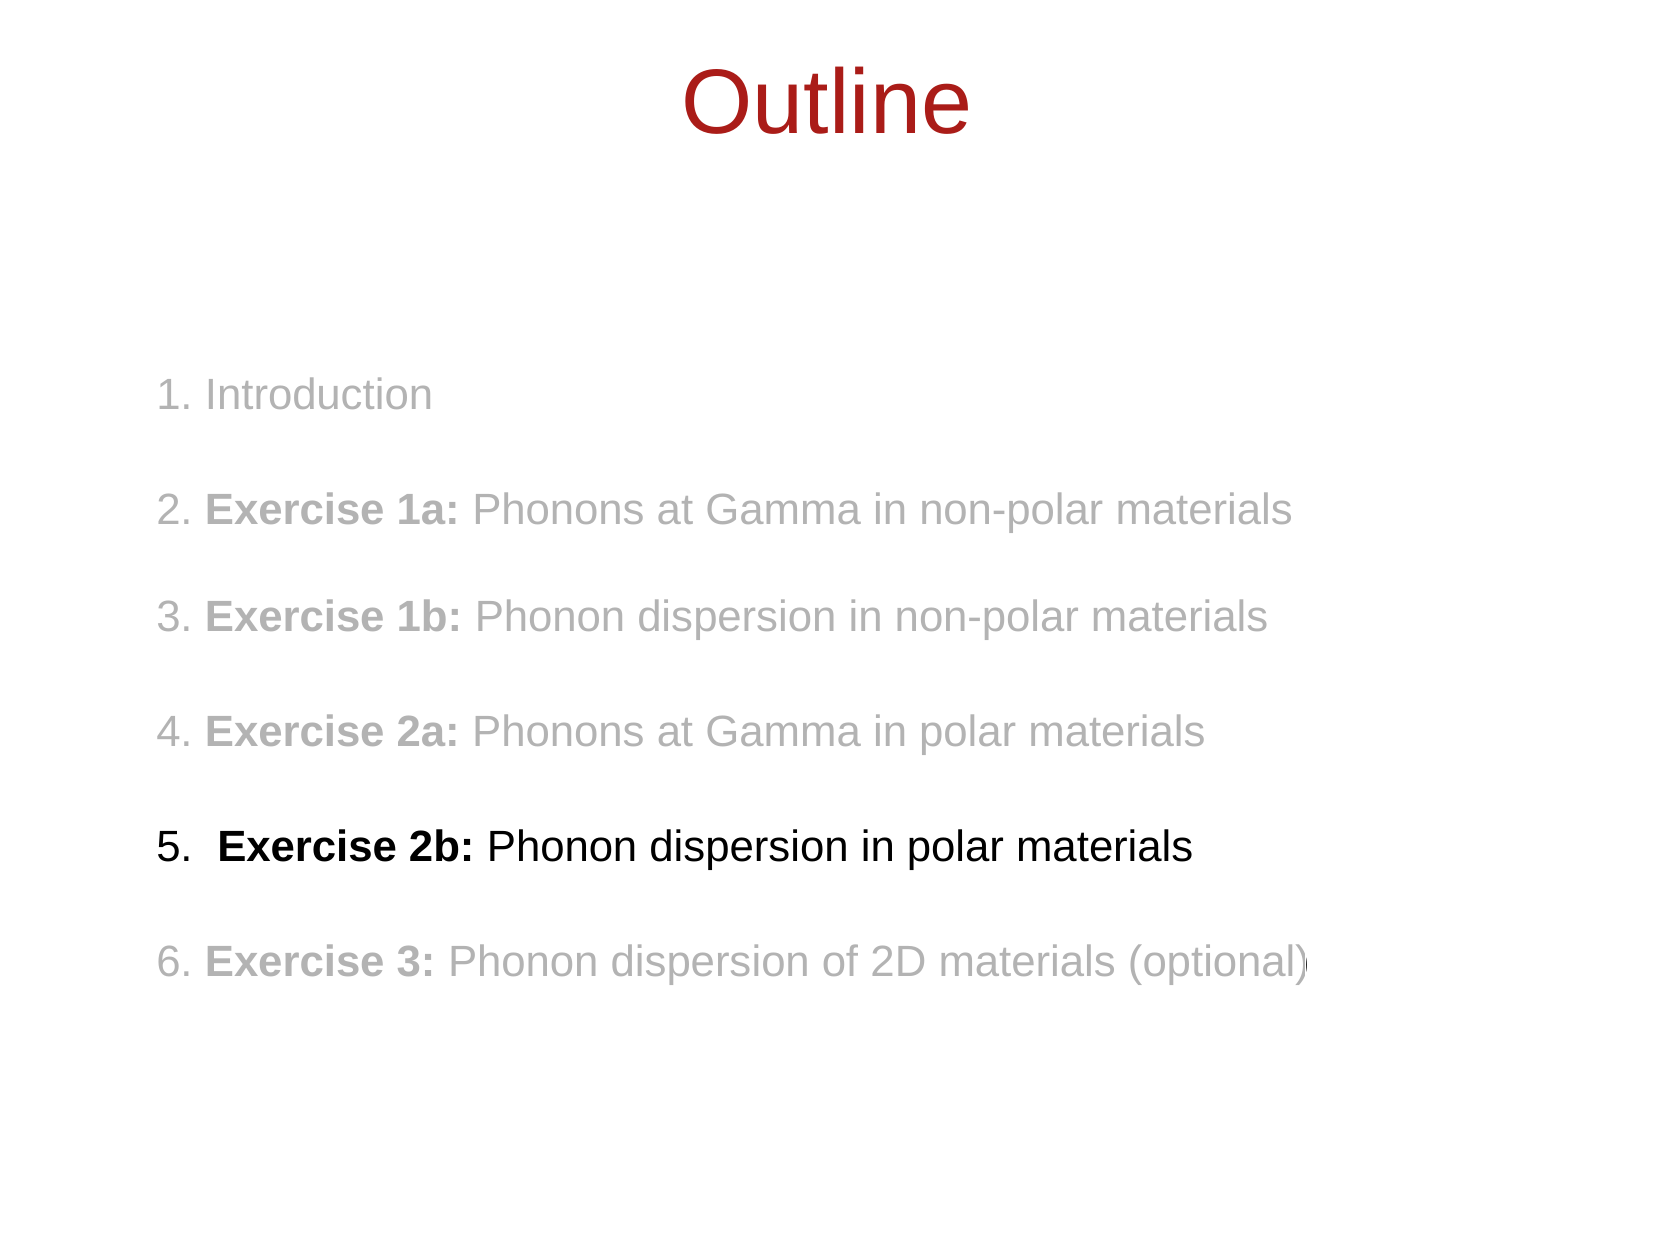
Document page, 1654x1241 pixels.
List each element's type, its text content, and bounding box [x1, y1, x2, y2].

list 1. Introduction 2. Exercise 1a: Phonons at Gamma in non-polar materials 3. Exercise 1b: Phonon dispersion in non-polar materials 4. Exercise 2a: Phonons at Gamma in polar materials 5. Exercise 2b: Phonon dispersion in polar materials 6. Exercise 3: Phonon dispersion of 2D materials (optional) [135, 370, 1516, 991]
text_box [147, 294, 1324, 667]
text_box [135, 914, 1306, 1011]
title Outline [82, 49, 1572, 257]
text_box [150, 699, 1321, 795]
